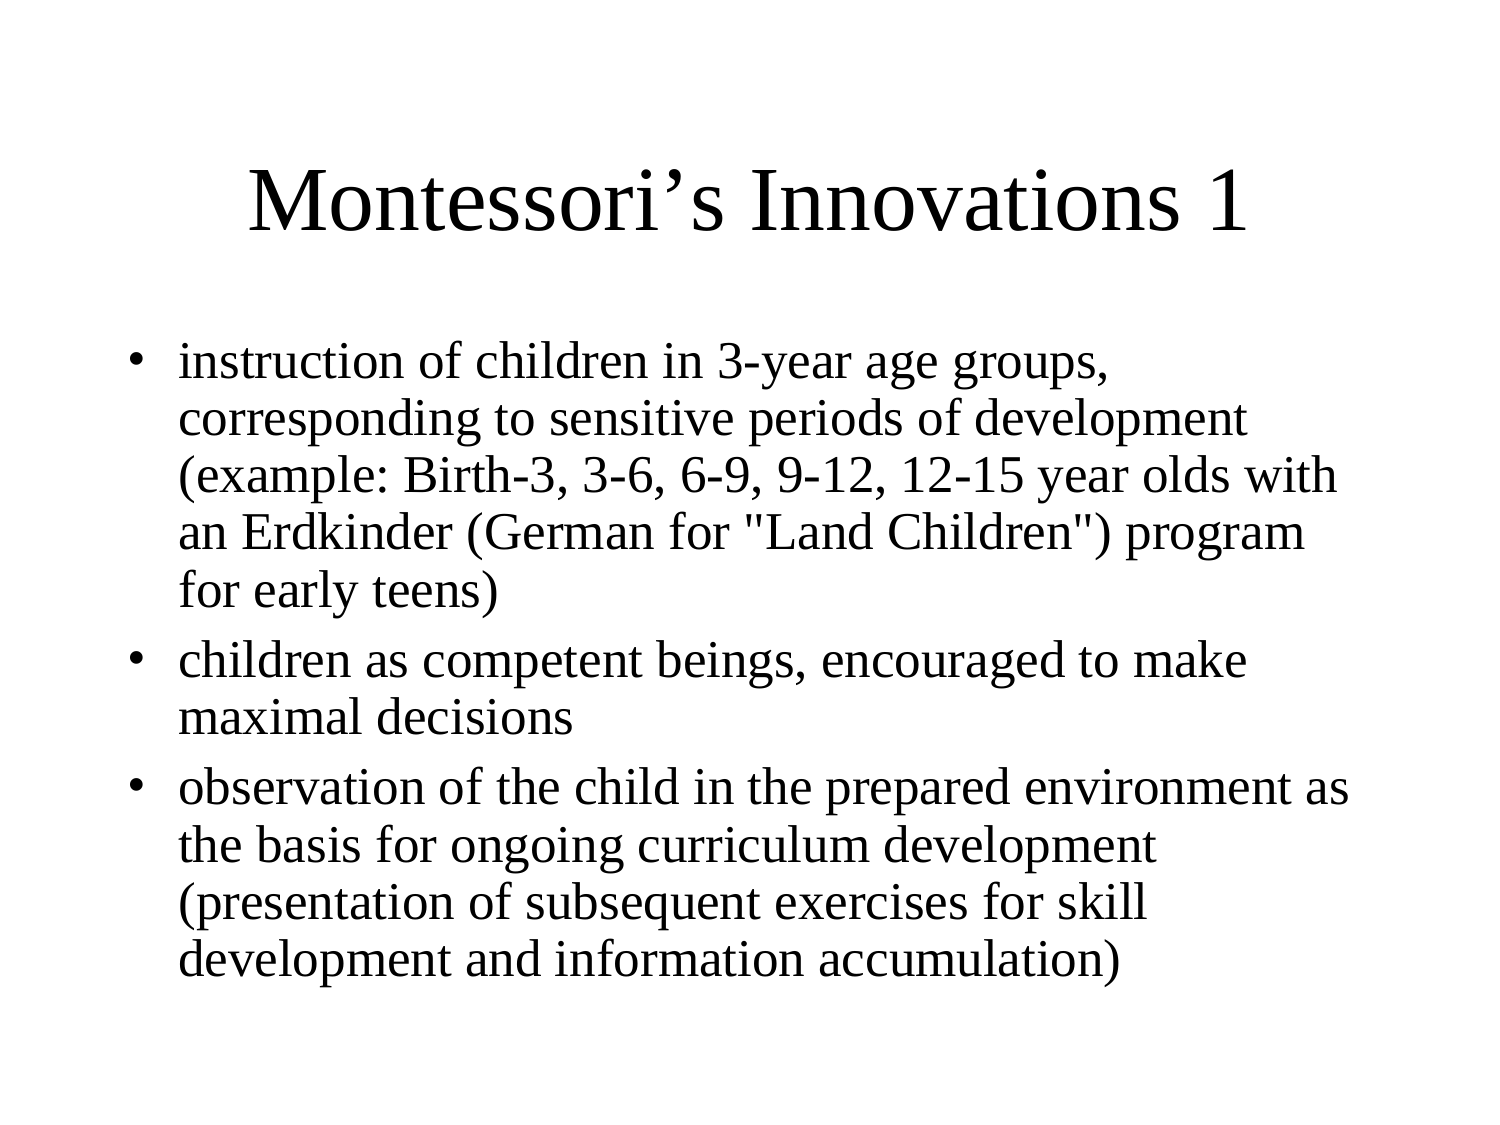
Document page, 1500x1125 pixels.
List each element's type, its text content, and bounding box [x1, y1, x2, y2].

list instruction of children in 3-year age groups, corresponding to sensitive periods of development (example: Birth-3, 3-6, 6-9, 9-12, 12-15 year olds with an Erdkinder (German for "Land Children") program for early teens) children as competent beings, encouraged to make maximal decisions observation of the child in the prepared environment as the basis for ongoing curriculum development (presentation of subsequent exercises for skill development and information accumulation) [112, 324, 1388, 1000]
title Montessori’s Innovations 1 [112, 99, 1388, 288]
